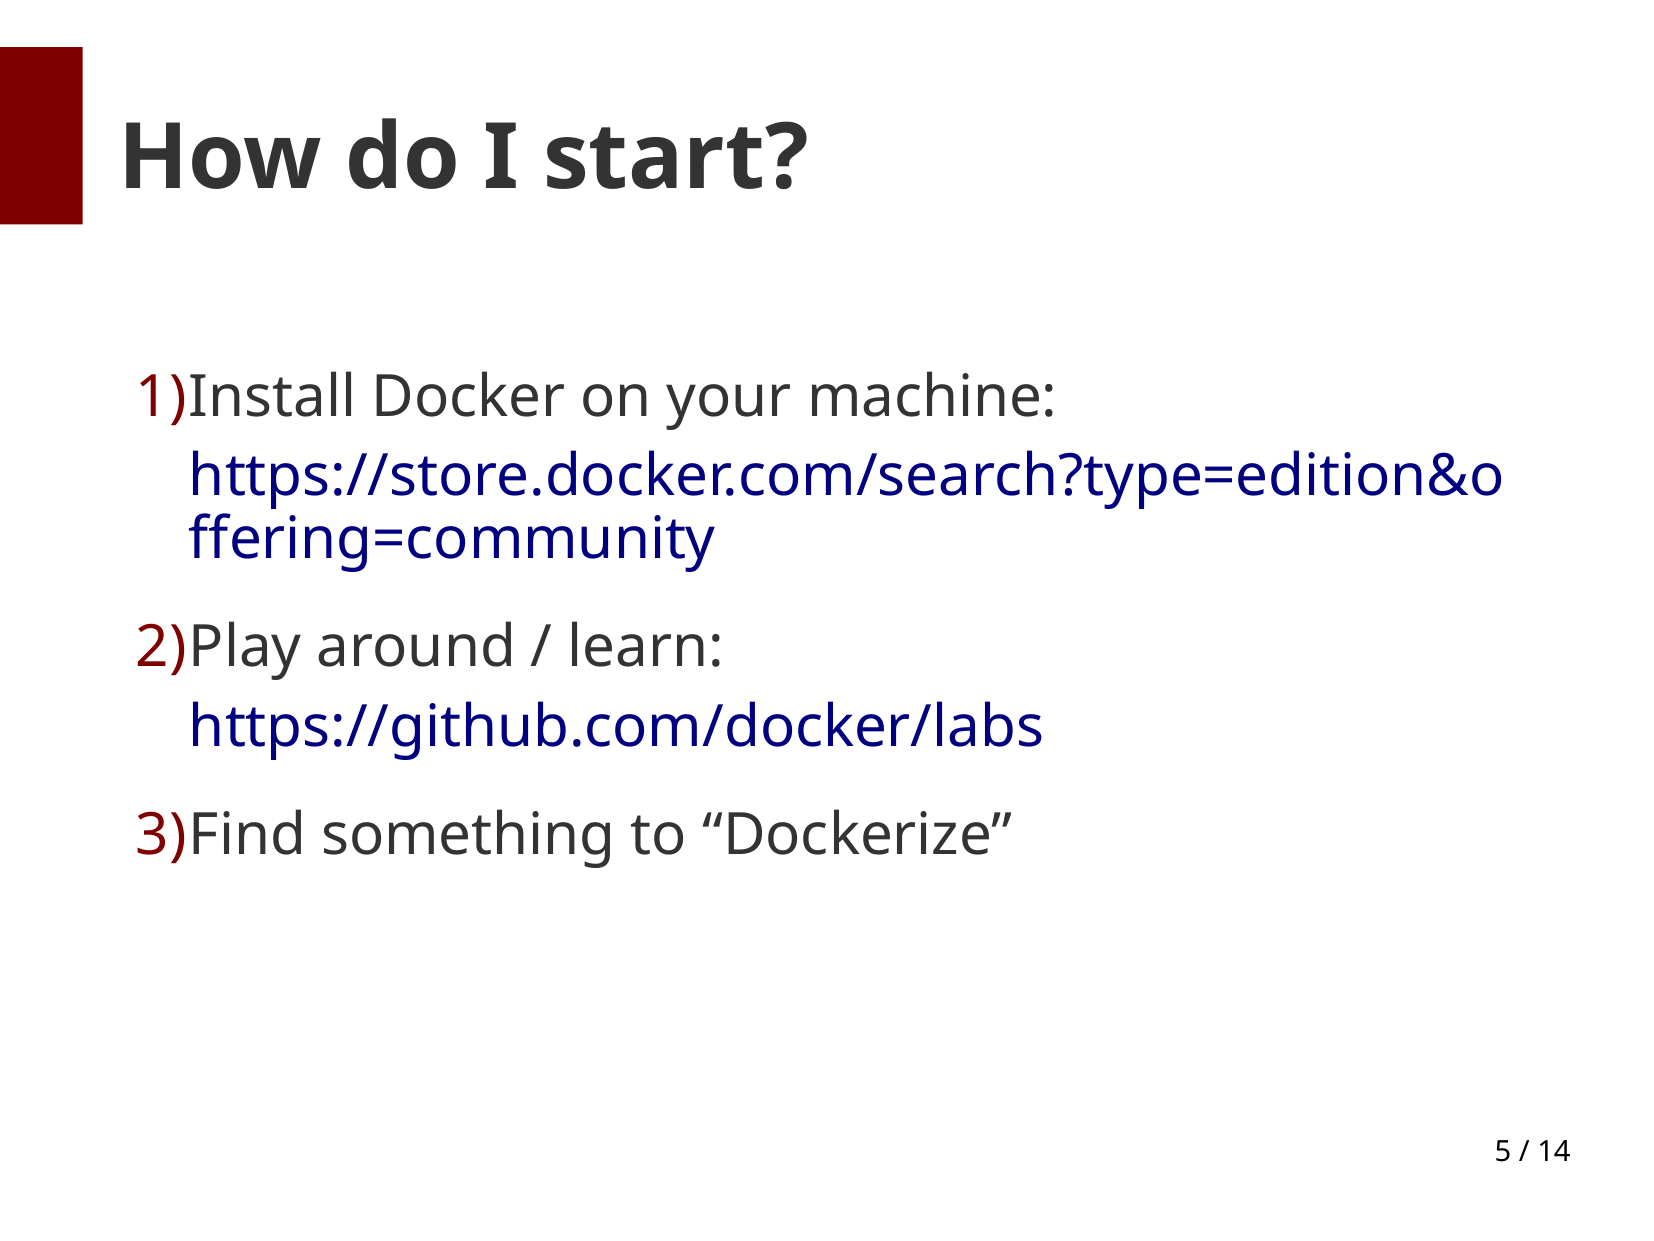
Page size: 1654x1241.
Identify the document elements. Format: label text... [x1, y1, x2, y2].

title How do I start? [118, 49, 1571, 257]
list Install Docker on your machine: https://store.docker.com/search?type=edition&offering=community Play around / learn: https://github.com/docker/labs Find something to “Dockerize” [118, 354, 1536, 1074]
